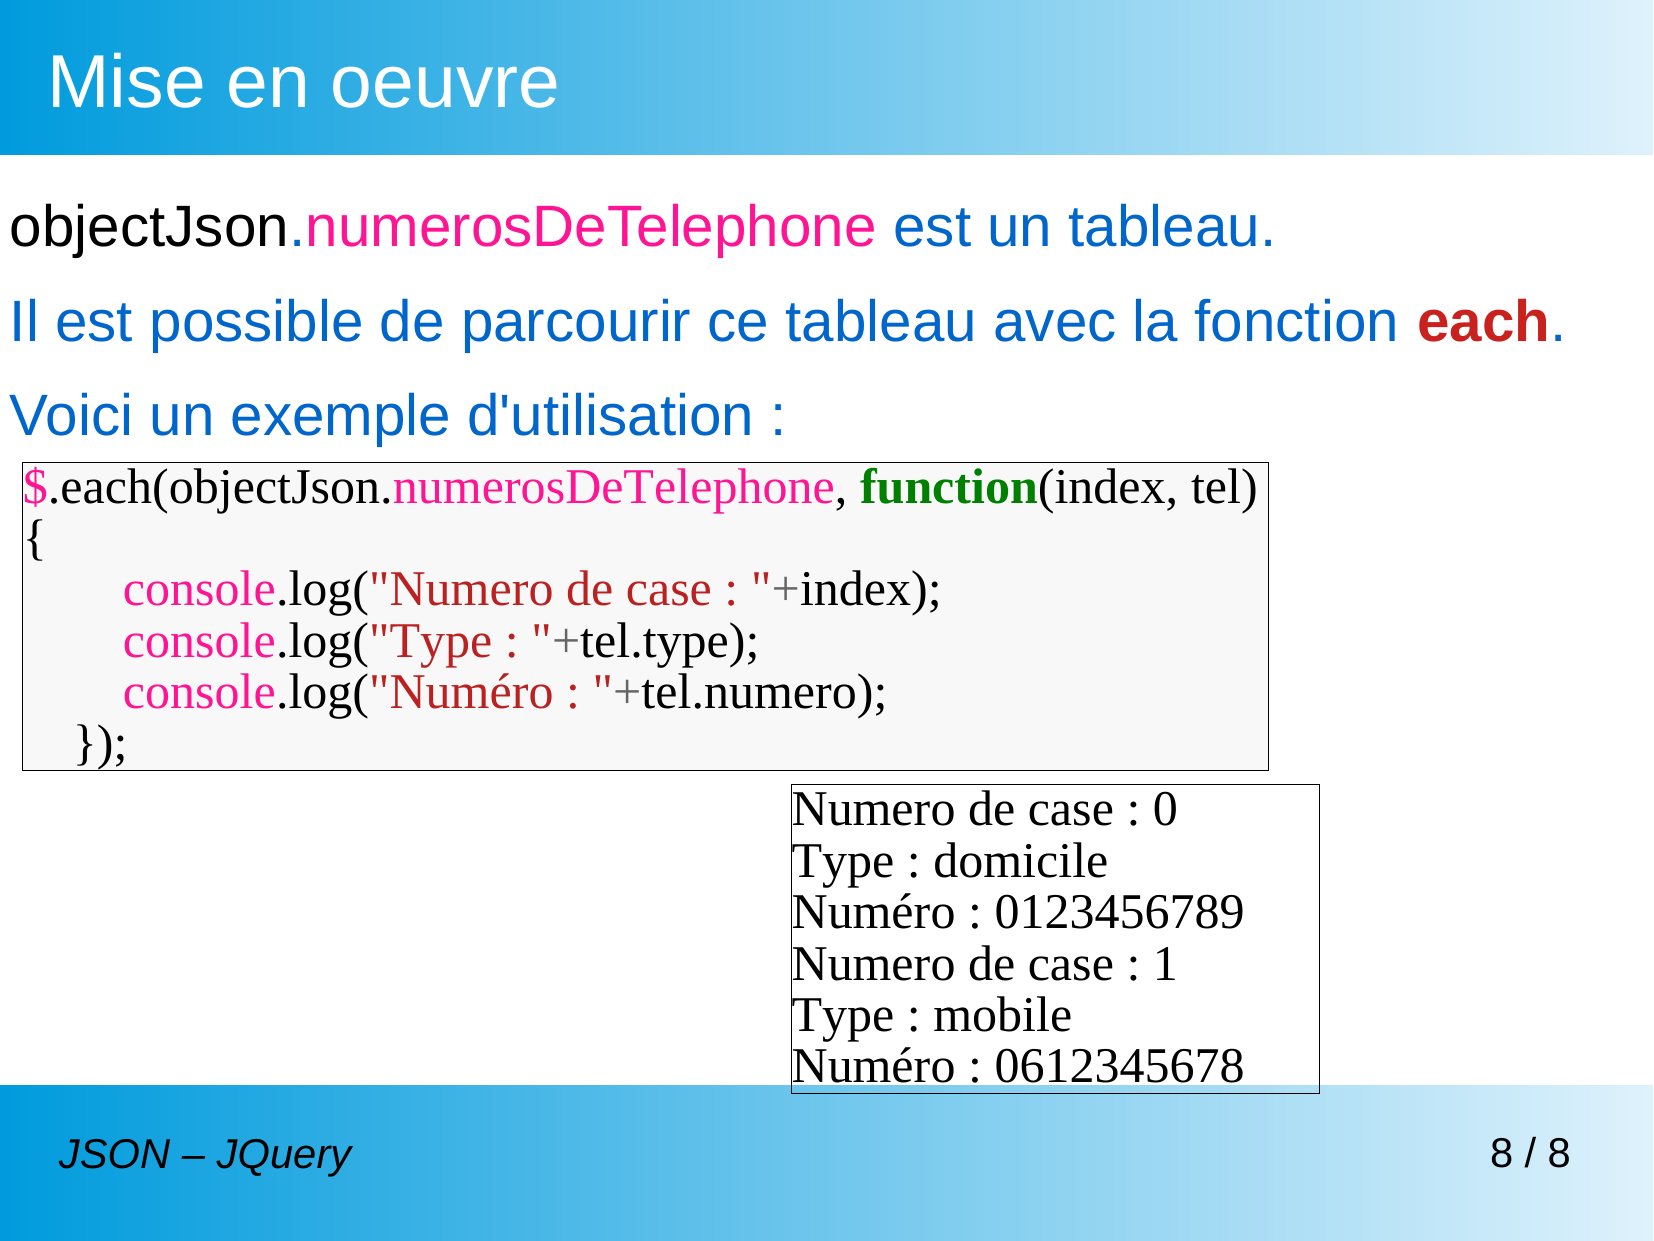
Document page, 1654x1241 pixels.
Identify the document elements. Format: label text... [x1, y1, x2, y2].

text_box Numero de case : 0 Type : domicile Numéro : 0123456789 Numero de case : 1 Type : mobile Numéro : 0612345678 [791, 784, 1320, 1094]
text_box $.each(objectJson.numerosDeTelephone, function(index, tel){ console.log("Numero de case : "+index); console.log("Type : "+tel.type); console.log("Numéro : "+tel.numero); }); [22, 462, 1269, 771]
picture [137, 1086, 142, 1240]
title Mise en oeuvre [47, 28, 1536, 134]
list objectJson.numerosDeTelephone est un tableau. Il est possible de parcourir ce tableau avec la fonction each. Voici un exemple d'utilisation : [10, 193, 1606, 466]
